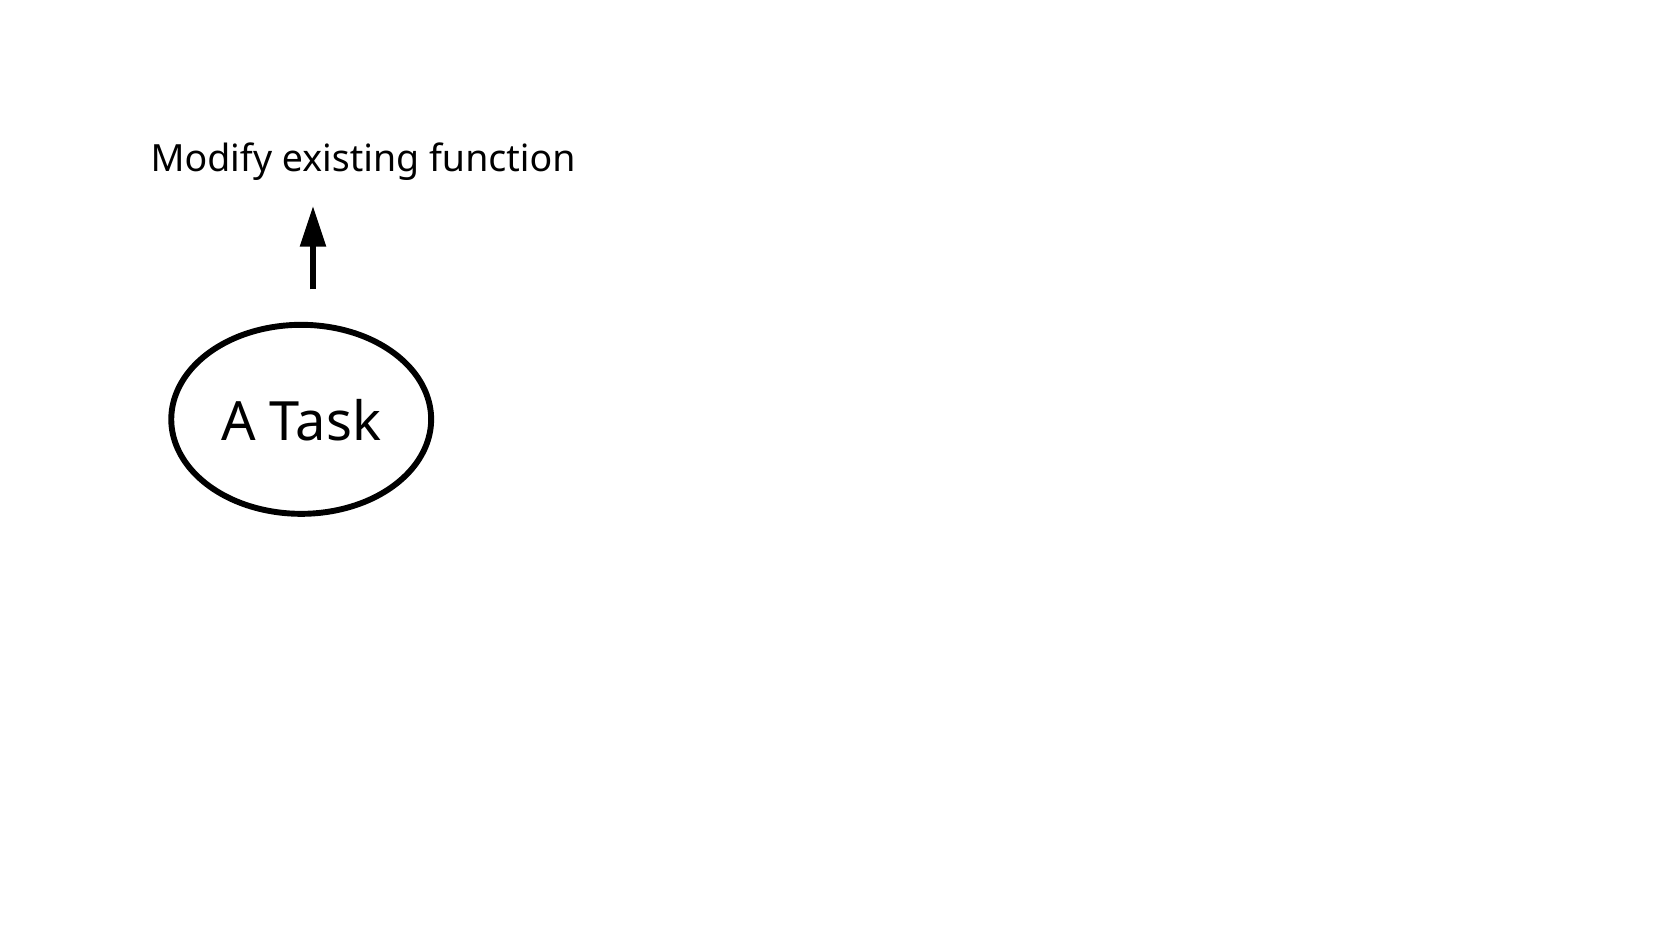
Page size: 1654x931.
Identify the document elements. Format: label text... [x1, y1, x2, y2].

text_box Modify existing function [135, 124, 669, 200]
text_box A Task [171, 324, 432, 514]
